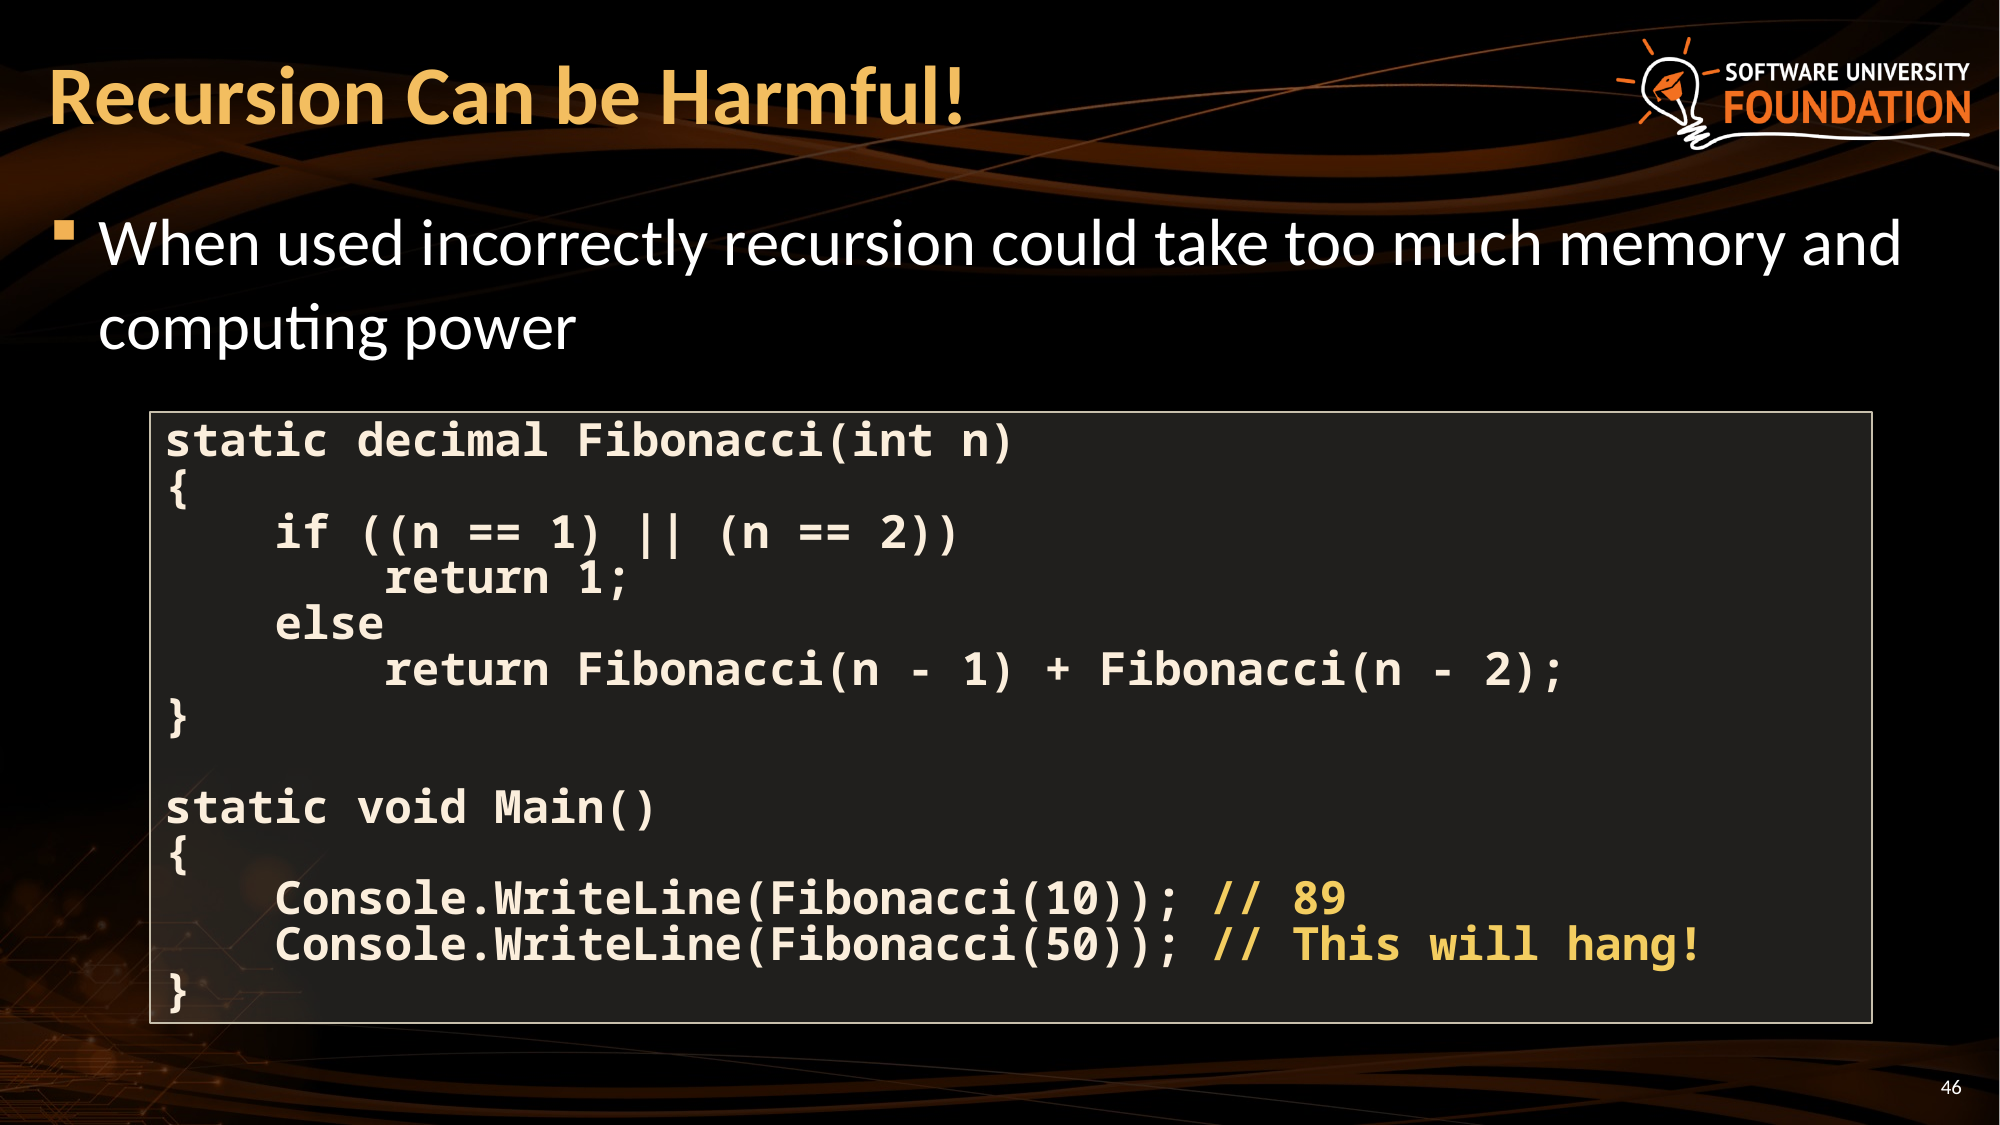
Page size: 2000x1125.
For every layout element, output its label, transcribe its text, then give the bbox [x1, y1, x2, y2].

title Recursion Can be Harmful! [30, 6, 1602, 189]
list When used incorrectly recursion could take too much memory and computing power [31, 188, 1968, 1103]
text_box static decimal Fibonacci(int n) { if ((n == 1) || (n == 2)) return 1; else return Fibonacci(n - 1) + Fibonacci(n - 2); } static void Main() { Console.WriteLine(Fibonacci(10)); // 89 Console.WriteLine(Fibonacci(50)); // This will hang! } [149, 412, 1873, 1024]
picture [0, 0, 2000, 1125]
